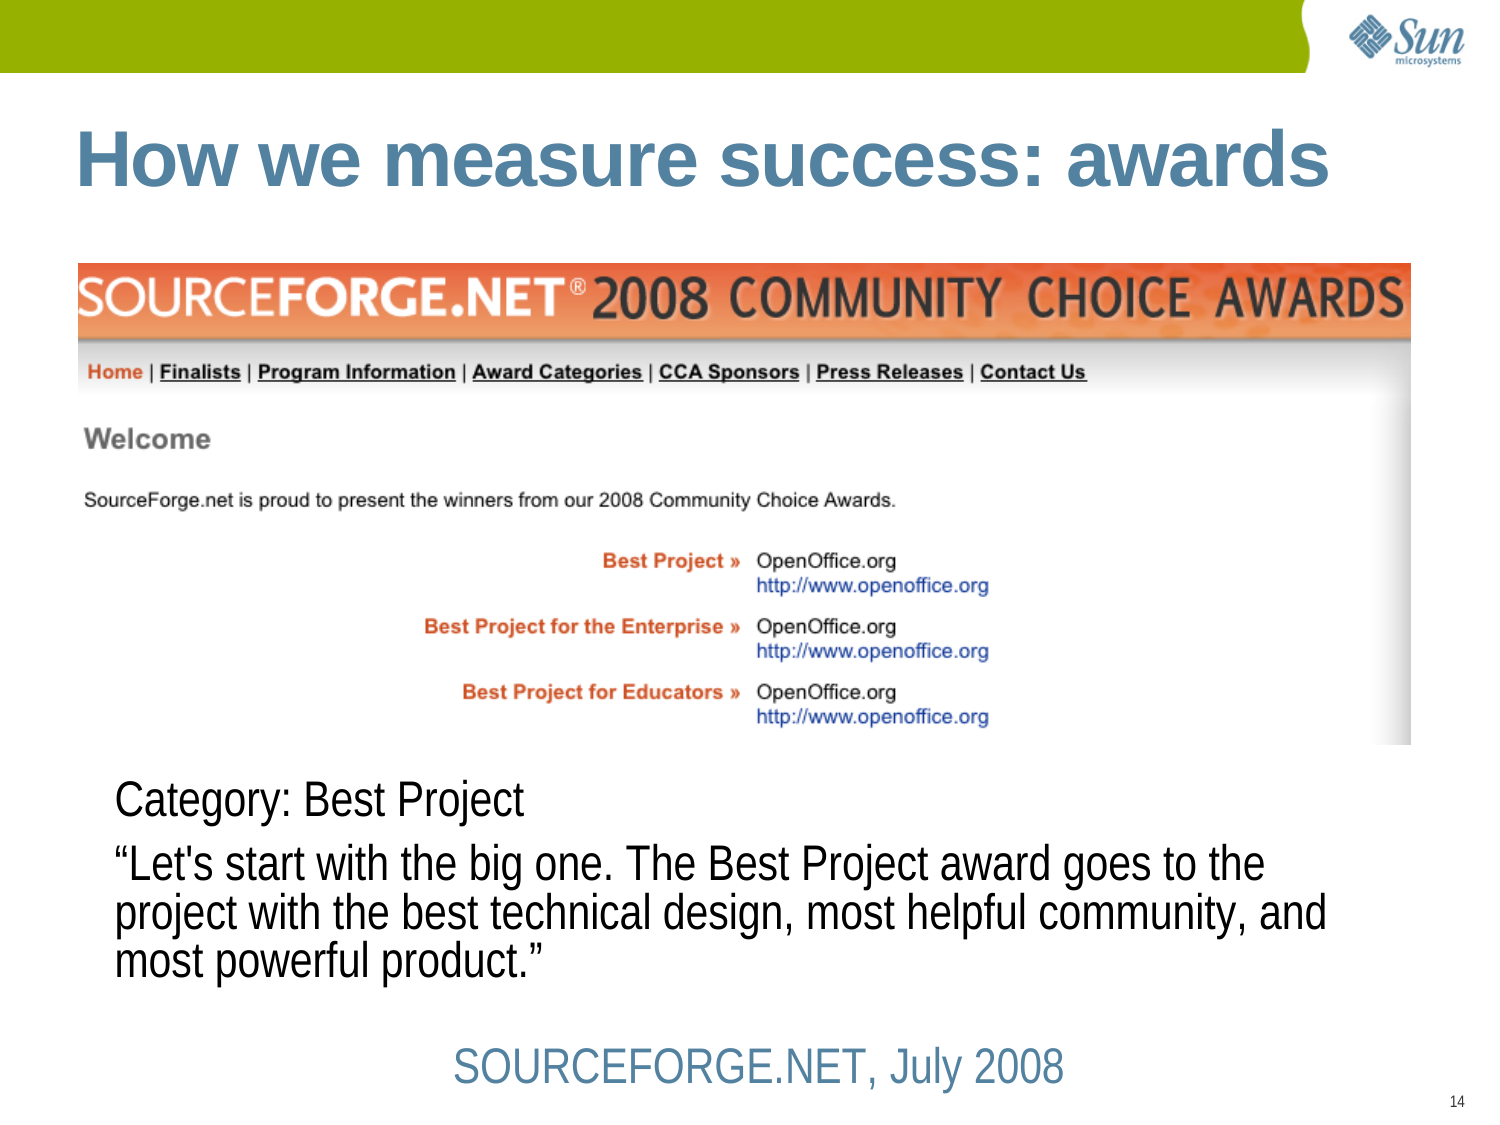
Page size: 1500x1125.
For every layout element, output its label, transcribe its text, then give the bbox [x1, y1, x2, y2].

text_box Category: Best Project “Let's start with the big one. The Best Project award goes to the project with the best technical design, most helpful community, and most powerful product.” [114, 777, 1338, 1050]
text_box SOURCEFORGE.NET, July 2008 [302, 1050, 1066, 1125]
picture [78, 263, 1411, 745]
picture [0, 0, 1500, 73]
title How we measure success: awards [75, 123, 1437, 227]
